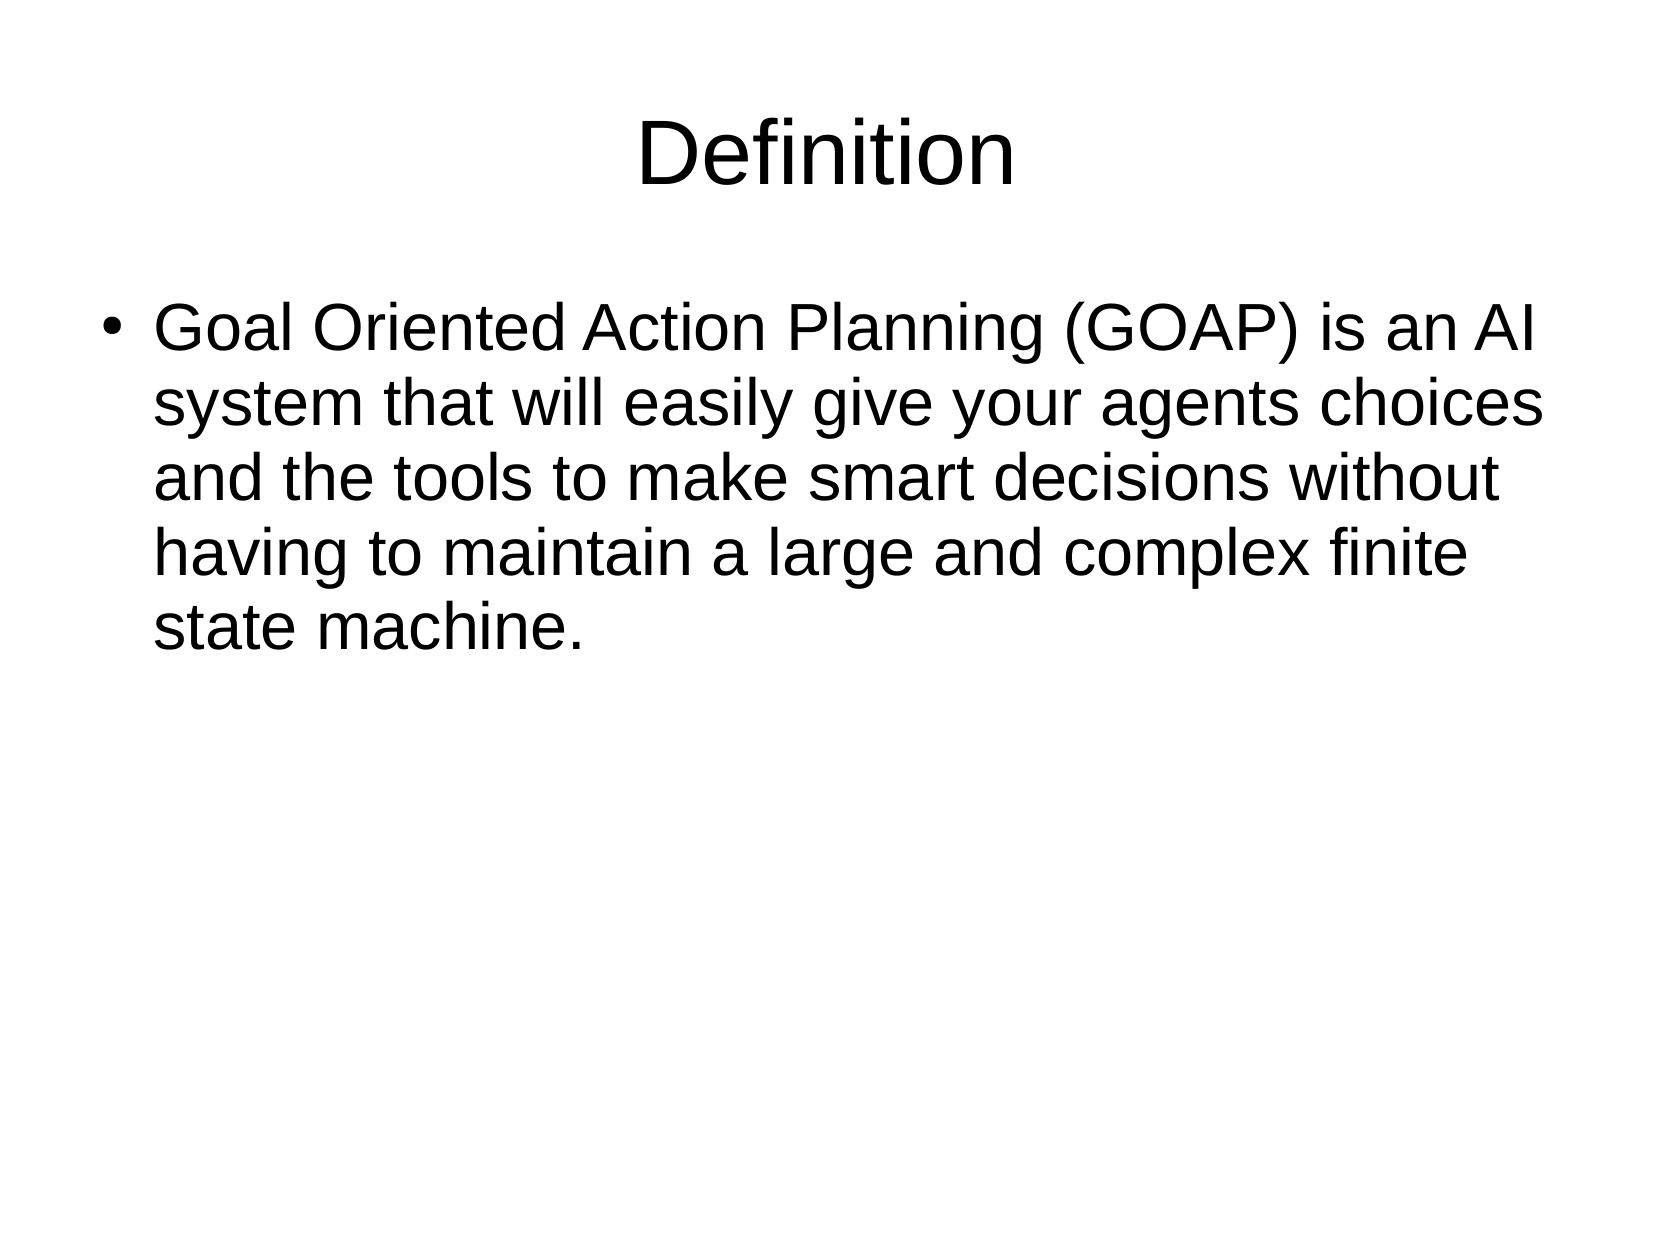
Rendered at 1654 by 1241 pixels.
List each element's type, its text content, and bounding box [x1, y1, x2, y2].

list Goal Oriented Action Planning (GOAP) is an AI system that will easily give your agents choices and the tools to make smart decisions without having to maintain a large and complex finite state machine. [82, 290, 1571, 1109]
title Definition [82, 49, 1571, 257]
